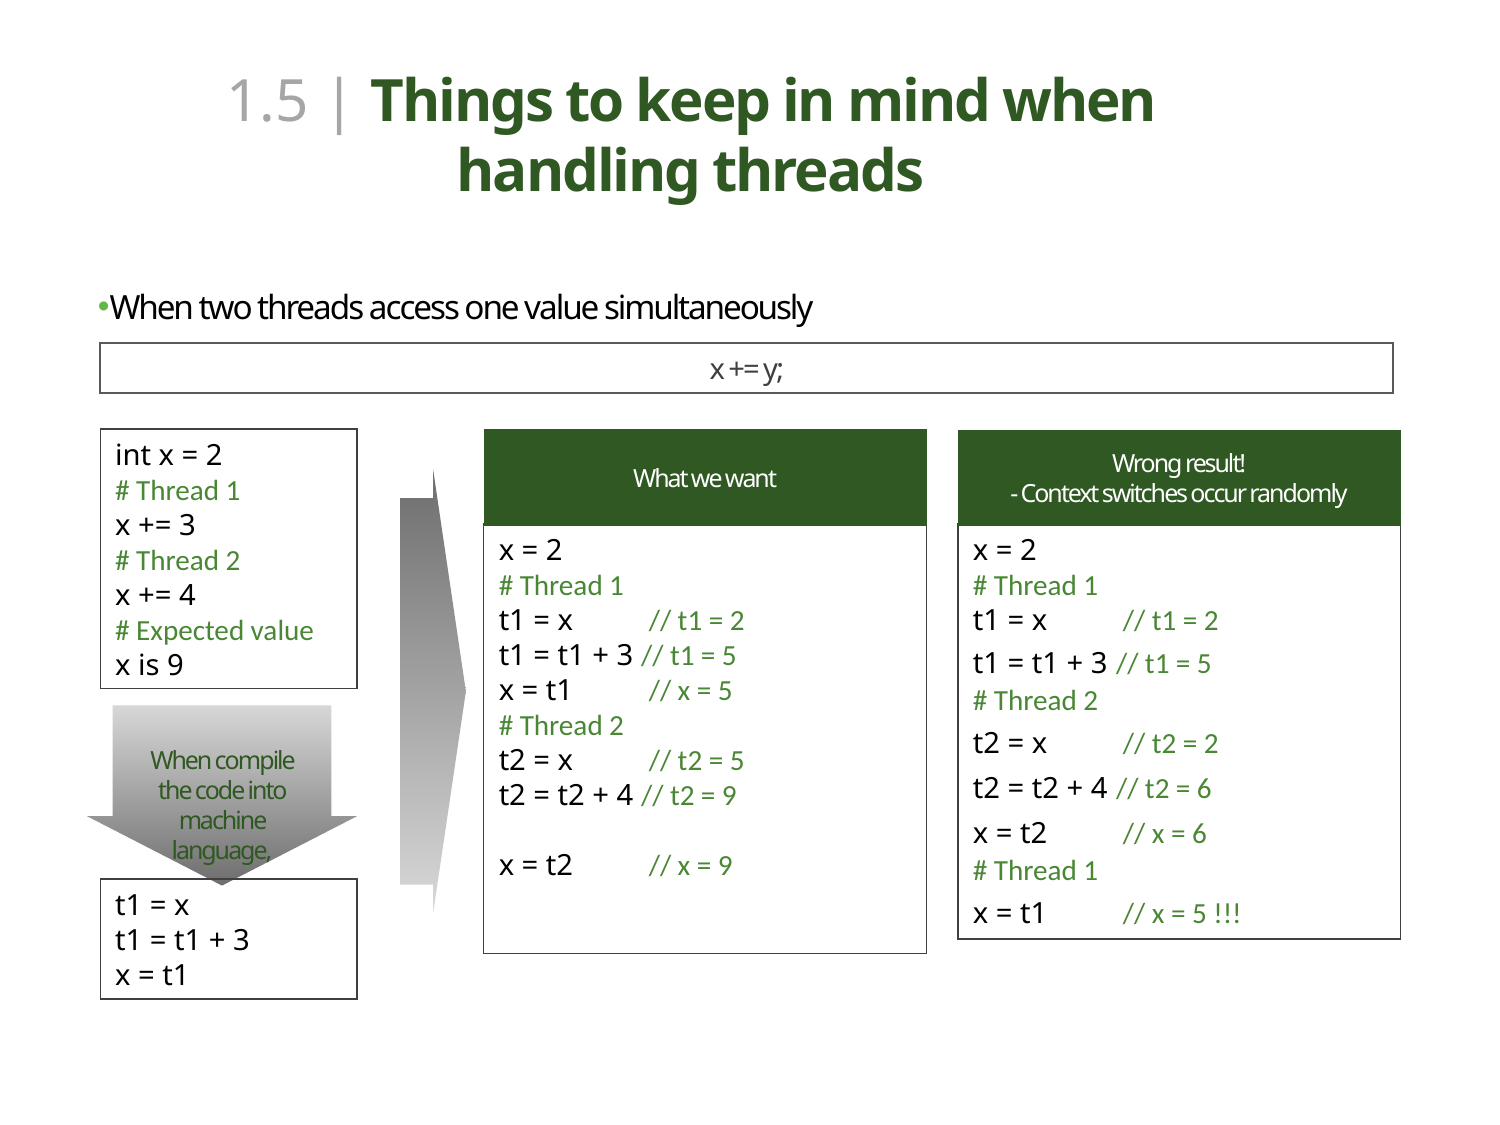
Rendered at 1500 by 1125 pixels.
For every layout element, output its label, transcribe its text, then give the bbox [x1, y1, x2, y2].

text_box 1.5 | Things to keep in mind when handling threads [165, 54, 1216, 211]
text_box When two threads access one value simultaneously [82, 258, 1424, 329]
text_box x = 2 # Thread 1 t1 = x // t1 = 2 t1 = t1 + 3 // t1 = 5 x = t1 // x = 5 # Thread 2 t2 = x // t2 = 5 t2 = t2 + 4 // t2 = 9 x = t2 // x = 9 [484, 526, 927, 953]
text_box [86, 705, 358, 838]
text_box [400, 469, 466, 914]
text_box int x = 2 # Thread 1 x += 3 # Thread 2 x += 4 # Expected value x is 9 [100, 429, 357, 689]
text_box x += y; [100, 343, 1393, 393]
text_box x = 2 # Thread 1 t1 = x // t1 = 2 t1 = t1 + 3 // t1 = 5 # Thread 2 t2 = x // t2 = 2 t2 = t2 + 4 // t2 = 6 x = t2 // x = 6 # Thread 1 x = t1 // x = 5 !!! [958, 526, 1401, 939]
text_box Wrong result! - Context switches occur randomly [958, 430, 1401, 526]
text_box What we want [484, 429, 927, 526]
text_box When compile the code into machine language, [129, 737, 315, 879]
text_box t1 = x t1 = t1 + 3 x = t1 [100, 879, 357, 999]
